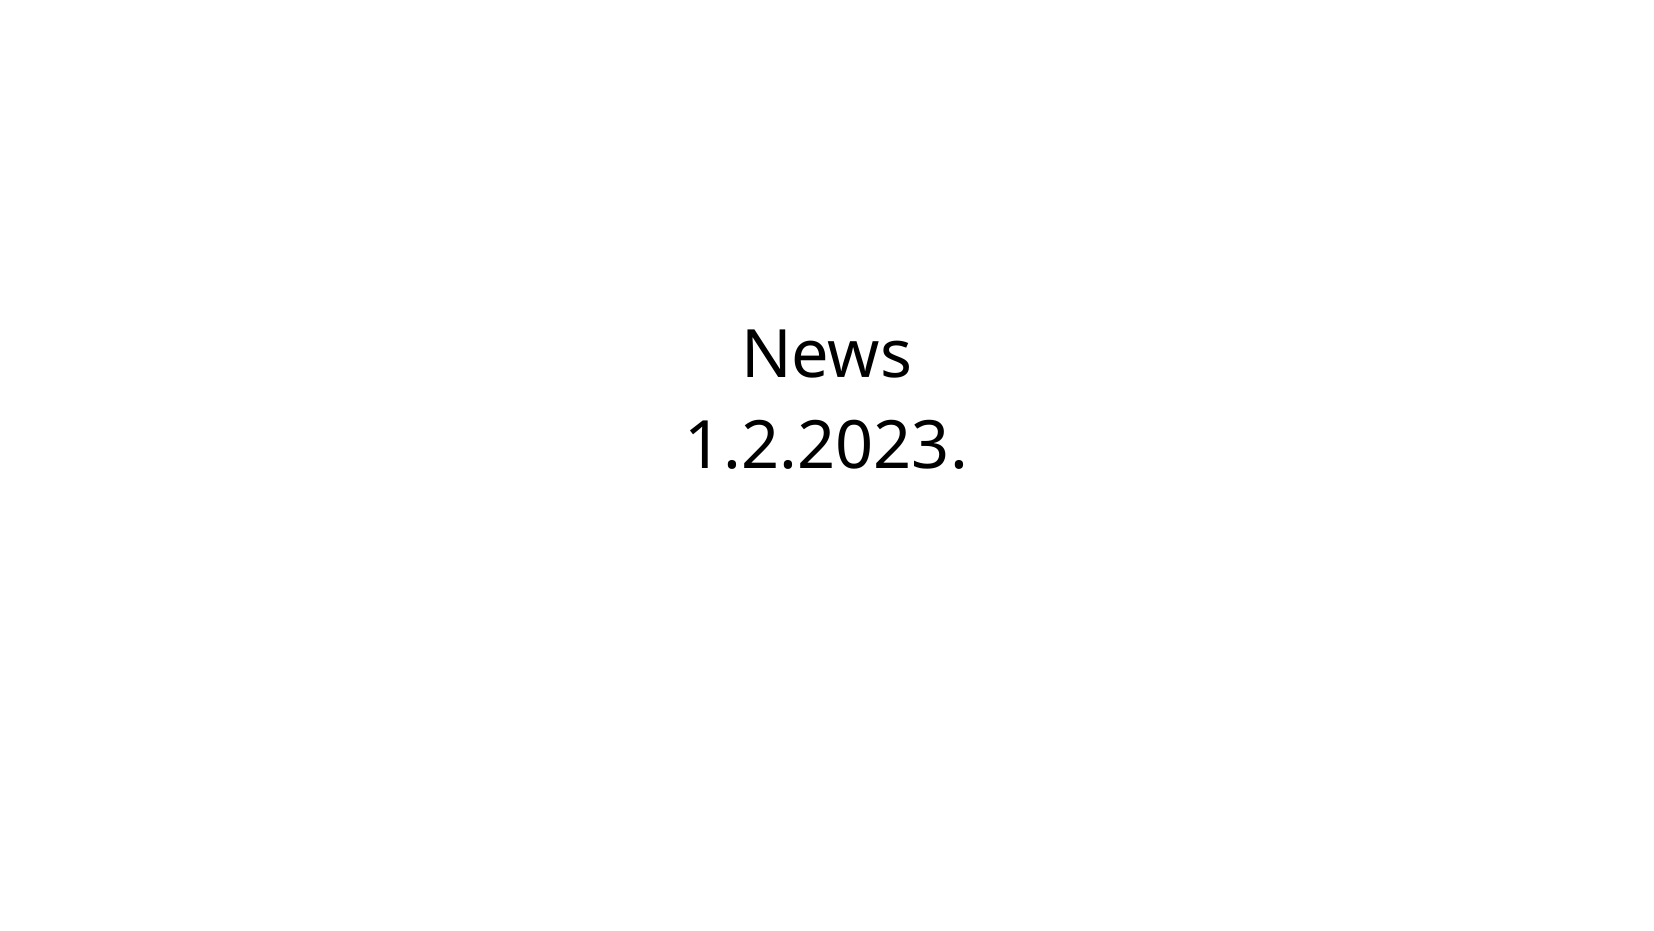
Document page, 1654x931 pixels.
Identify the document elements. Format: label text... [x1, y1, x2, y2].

text_box News 1.2.2023. [82, 37, 1571, 757]
